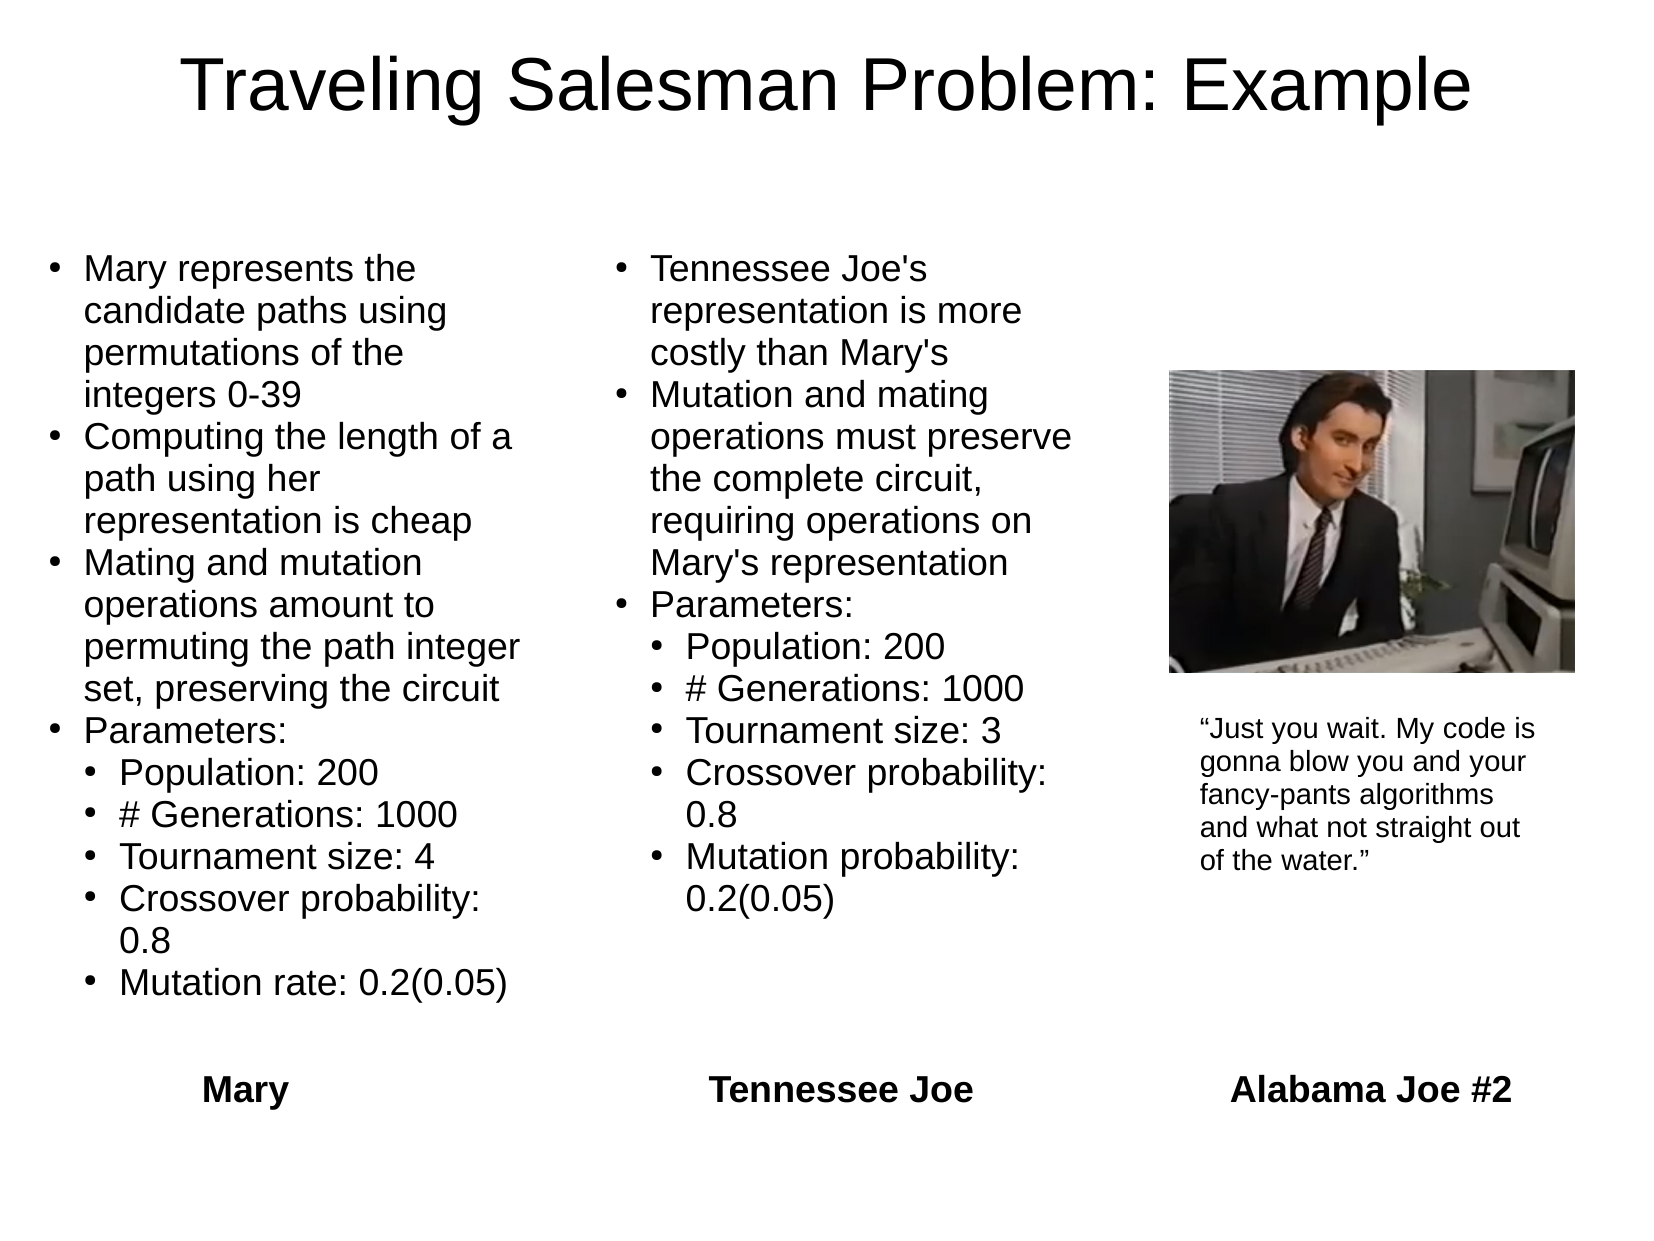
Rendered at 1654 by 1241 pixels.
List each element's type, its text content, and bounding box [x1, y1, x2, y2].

text_box Tennessee Joe [693, 1061, 989, 1118]
text_box Mary represents the candidate paths using permutations of the integers 0-39 Computing the length of a path using her representation is cheap Mating and mutation operations amount to permuting the path integer set, preserving the circuit Parameters: Population: 200 # Generations: 1000 Tournament size: 4 Crossover probability: 0.8 Mutation rate: 0.2(0.05) [33, 240, 556, 1095]
picture [1169, 370, 1575, 673]
text_box Tennessee Joe's representation is more costly than Mary's Mutation and mating operations must preserve the complete circuit, requiring operations on Mary's representation Parameters: Population: 200 # Generations: 1000 Tournament size: 3 Crossover probability: 0.8 Mutation probability: 0.2(0.05) [600, 240, 1096, 1053]
text_box Mary [187, 1095, 304, 1118]
title Traveling Salesman Problem: Example [82, 42, 1571, 127]
text_box “Just you wait. My code is gonna blow you and your fancy-pants algorithms and what not straight out of the water.” [1185, 705, 1561, 884]
text_box Alabama Joe #2 [1215, 1061, 1531, 1118]
